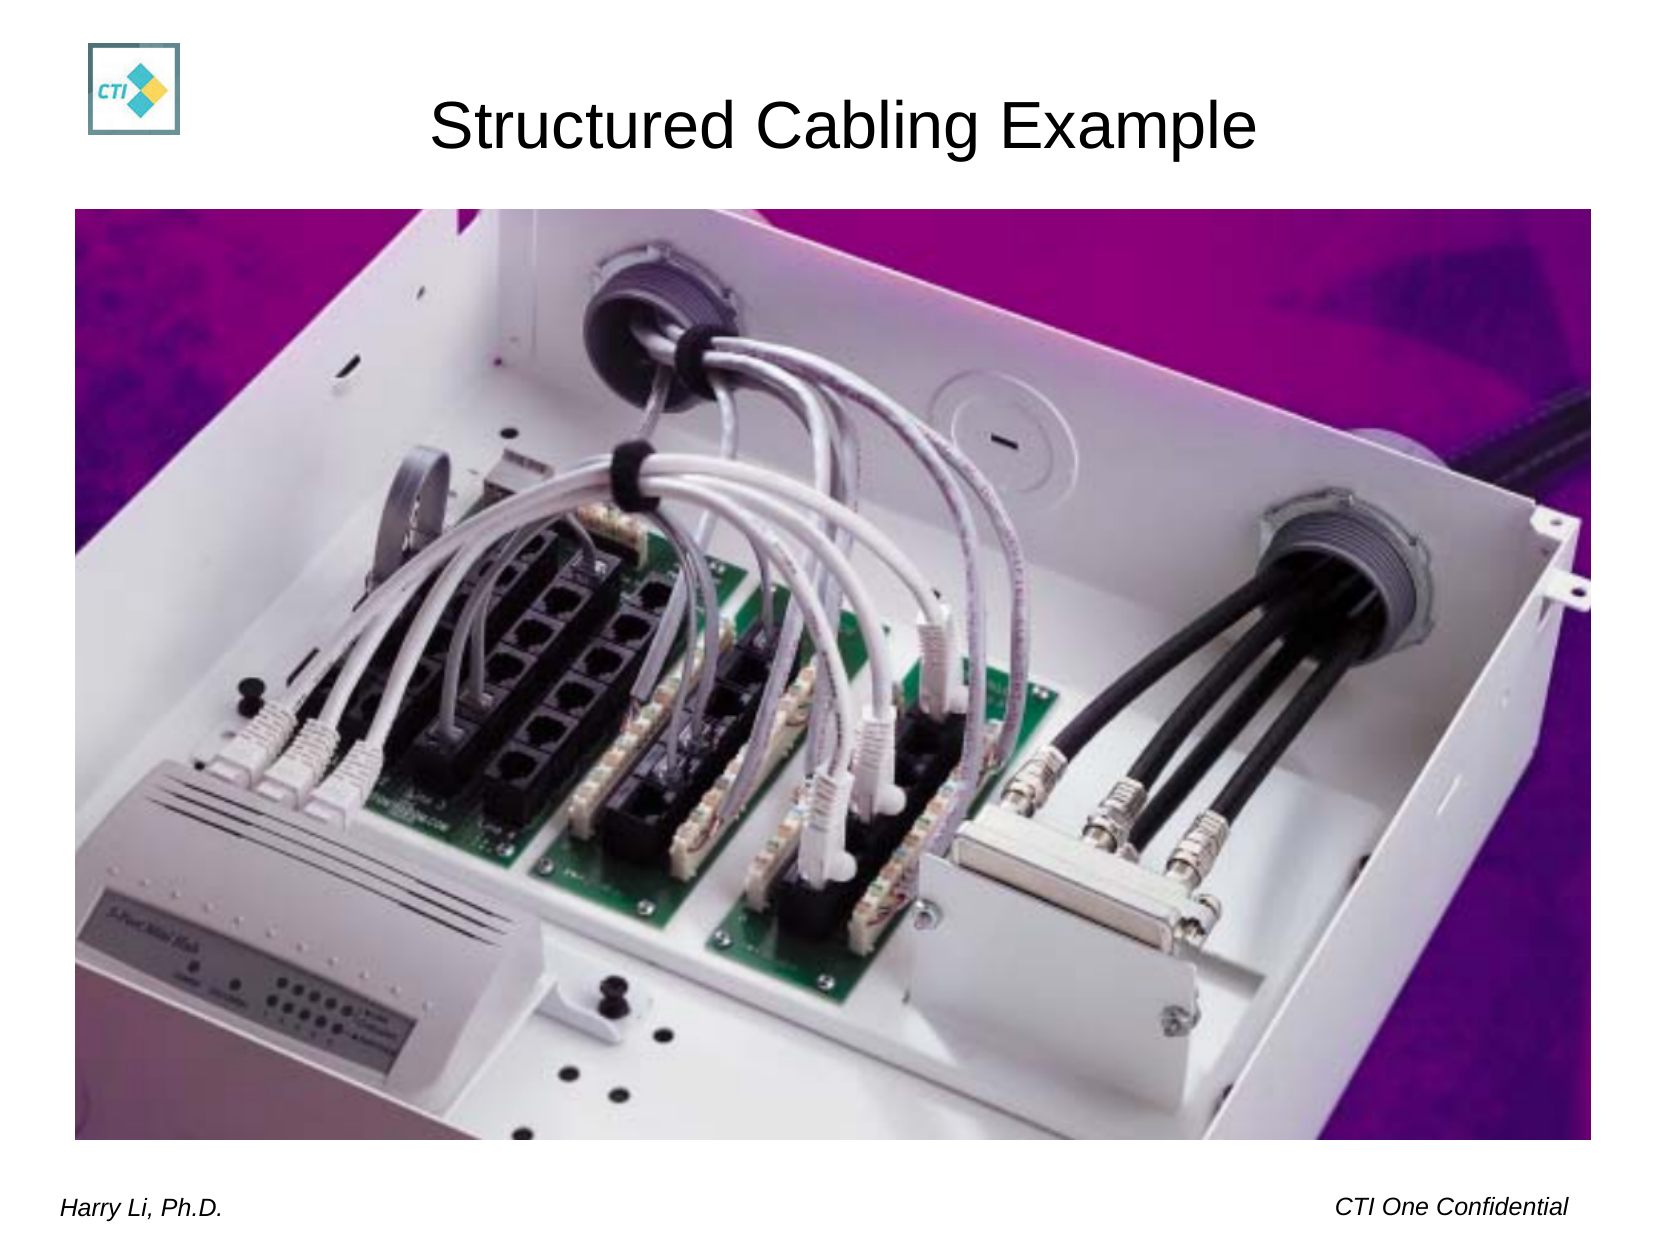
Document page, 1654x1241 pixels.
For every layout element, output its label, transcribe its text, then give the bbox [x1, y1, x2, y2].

title Structured Cabling Example [100, 20, 1589, 209]
text_box CTI One Confidential [1320, 1185, 1636, 1230]
picture [75, 209, 1591, 1141]
text_box Harry Li, Ph.D. [45, 1185, 451, 1229]
picture [88, 43, 180, 135]
